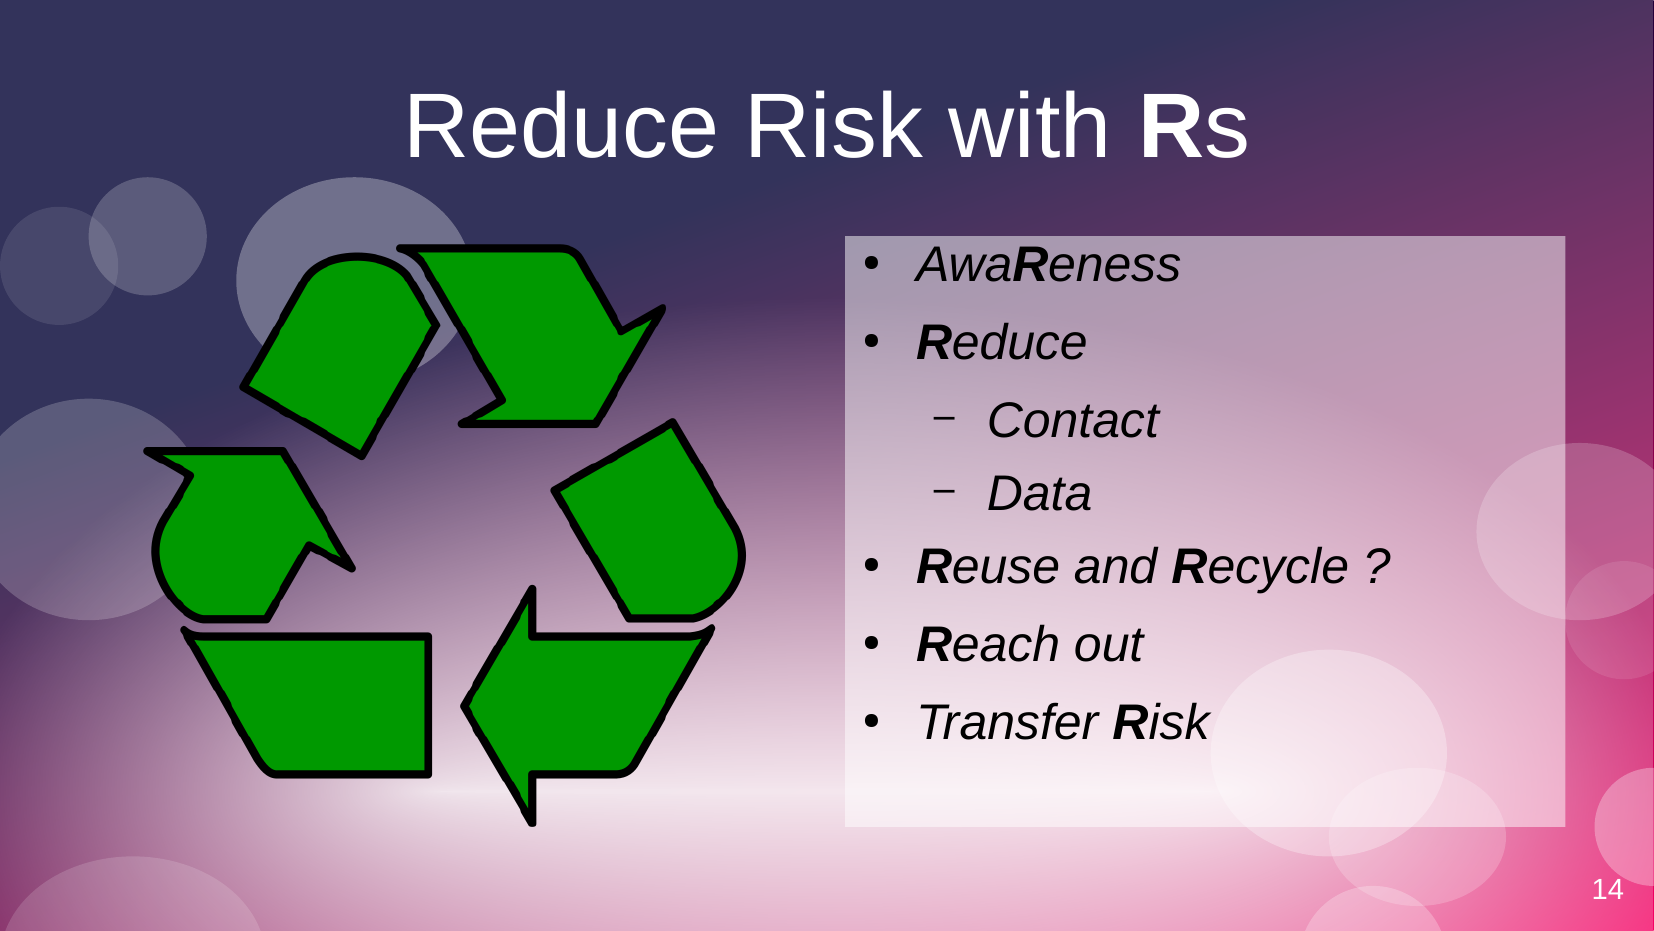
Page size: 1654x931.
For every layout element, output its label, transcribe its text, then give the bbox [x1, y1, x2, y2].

picture [135, 236, 762, 827]
title Reduce Risk with Rs [88, 44, 1565, 207]
list AwaReness Reduce Contact Data Reuse and Recycle ? Reach out Transfer Risk [845, 236, 1566, 827]
